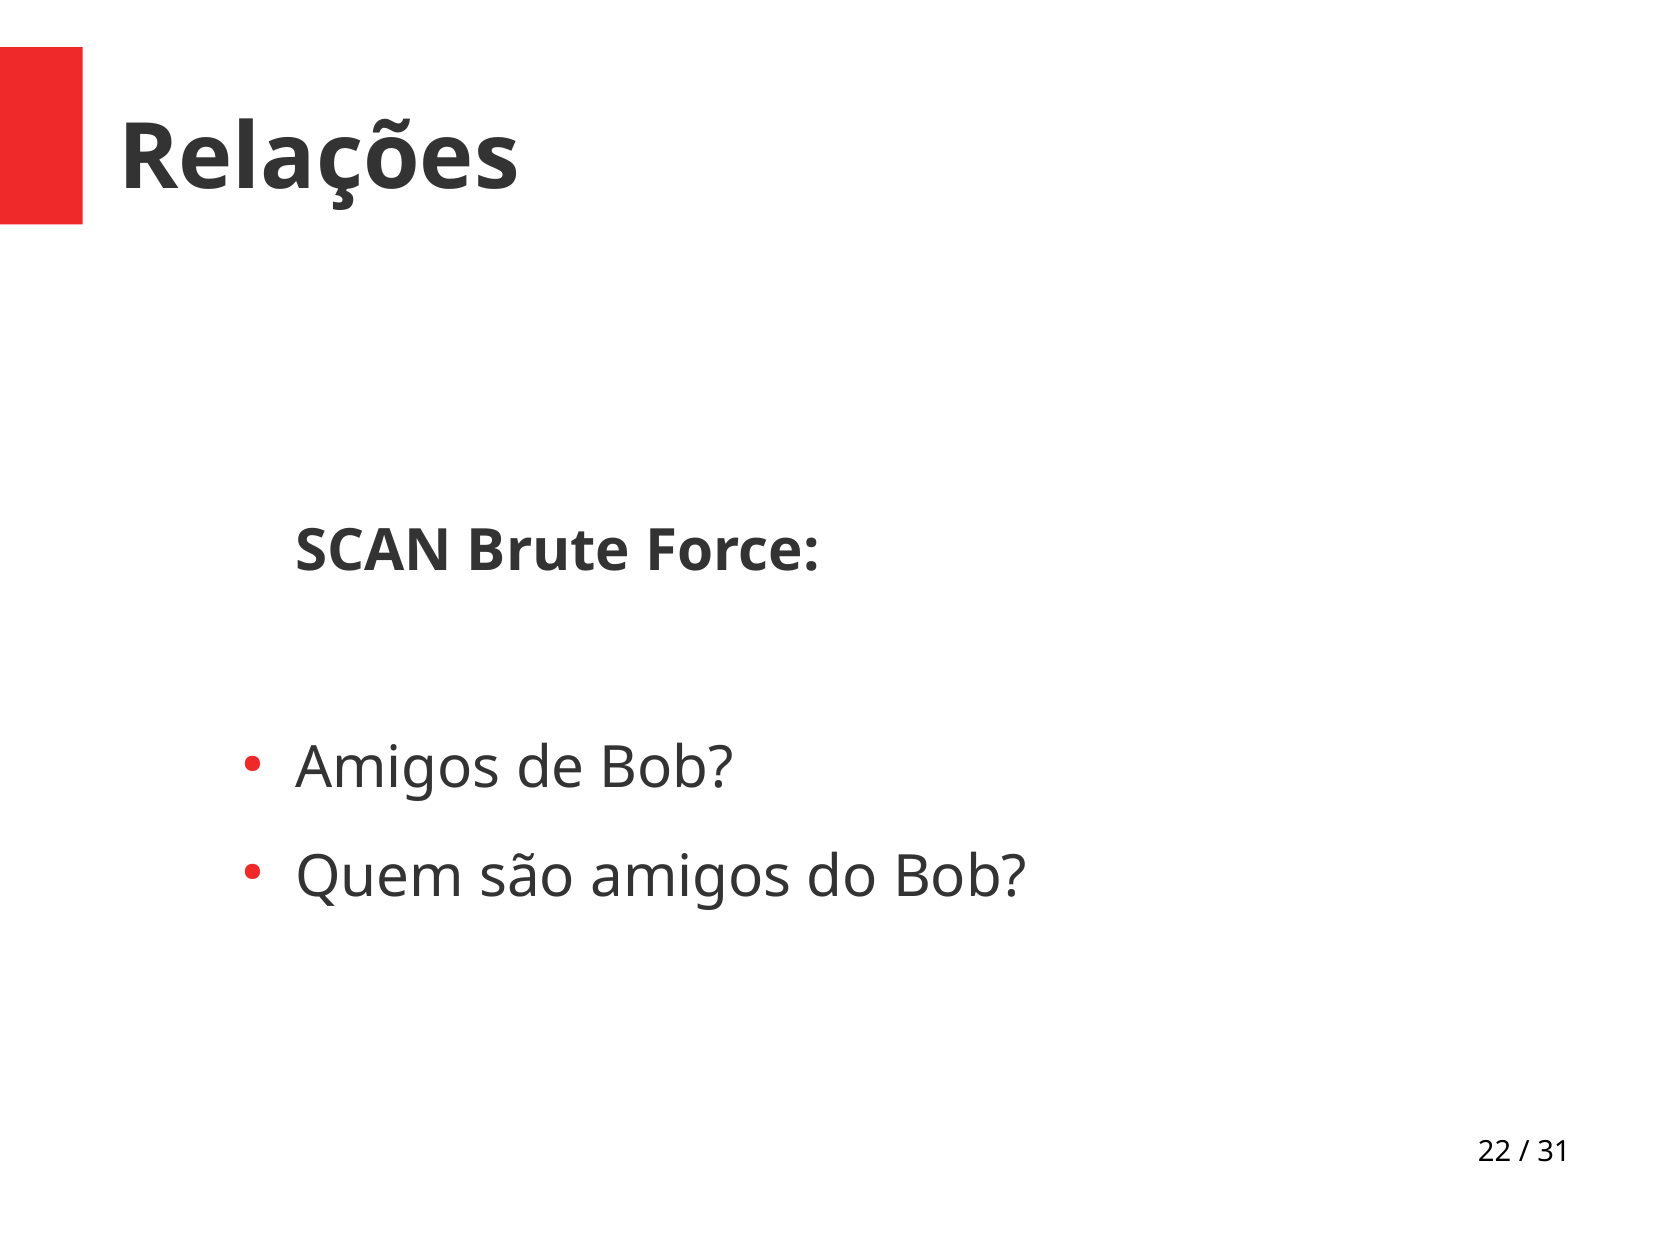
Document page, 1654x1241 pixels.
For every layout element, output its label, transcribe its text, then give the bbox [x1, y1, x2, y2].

title Relações [118, 49, 1571, 257]
list SCAN Brute Force: Amigos de Bob? Quem são amigos do Bob? [224, 507, 1205, 851]
